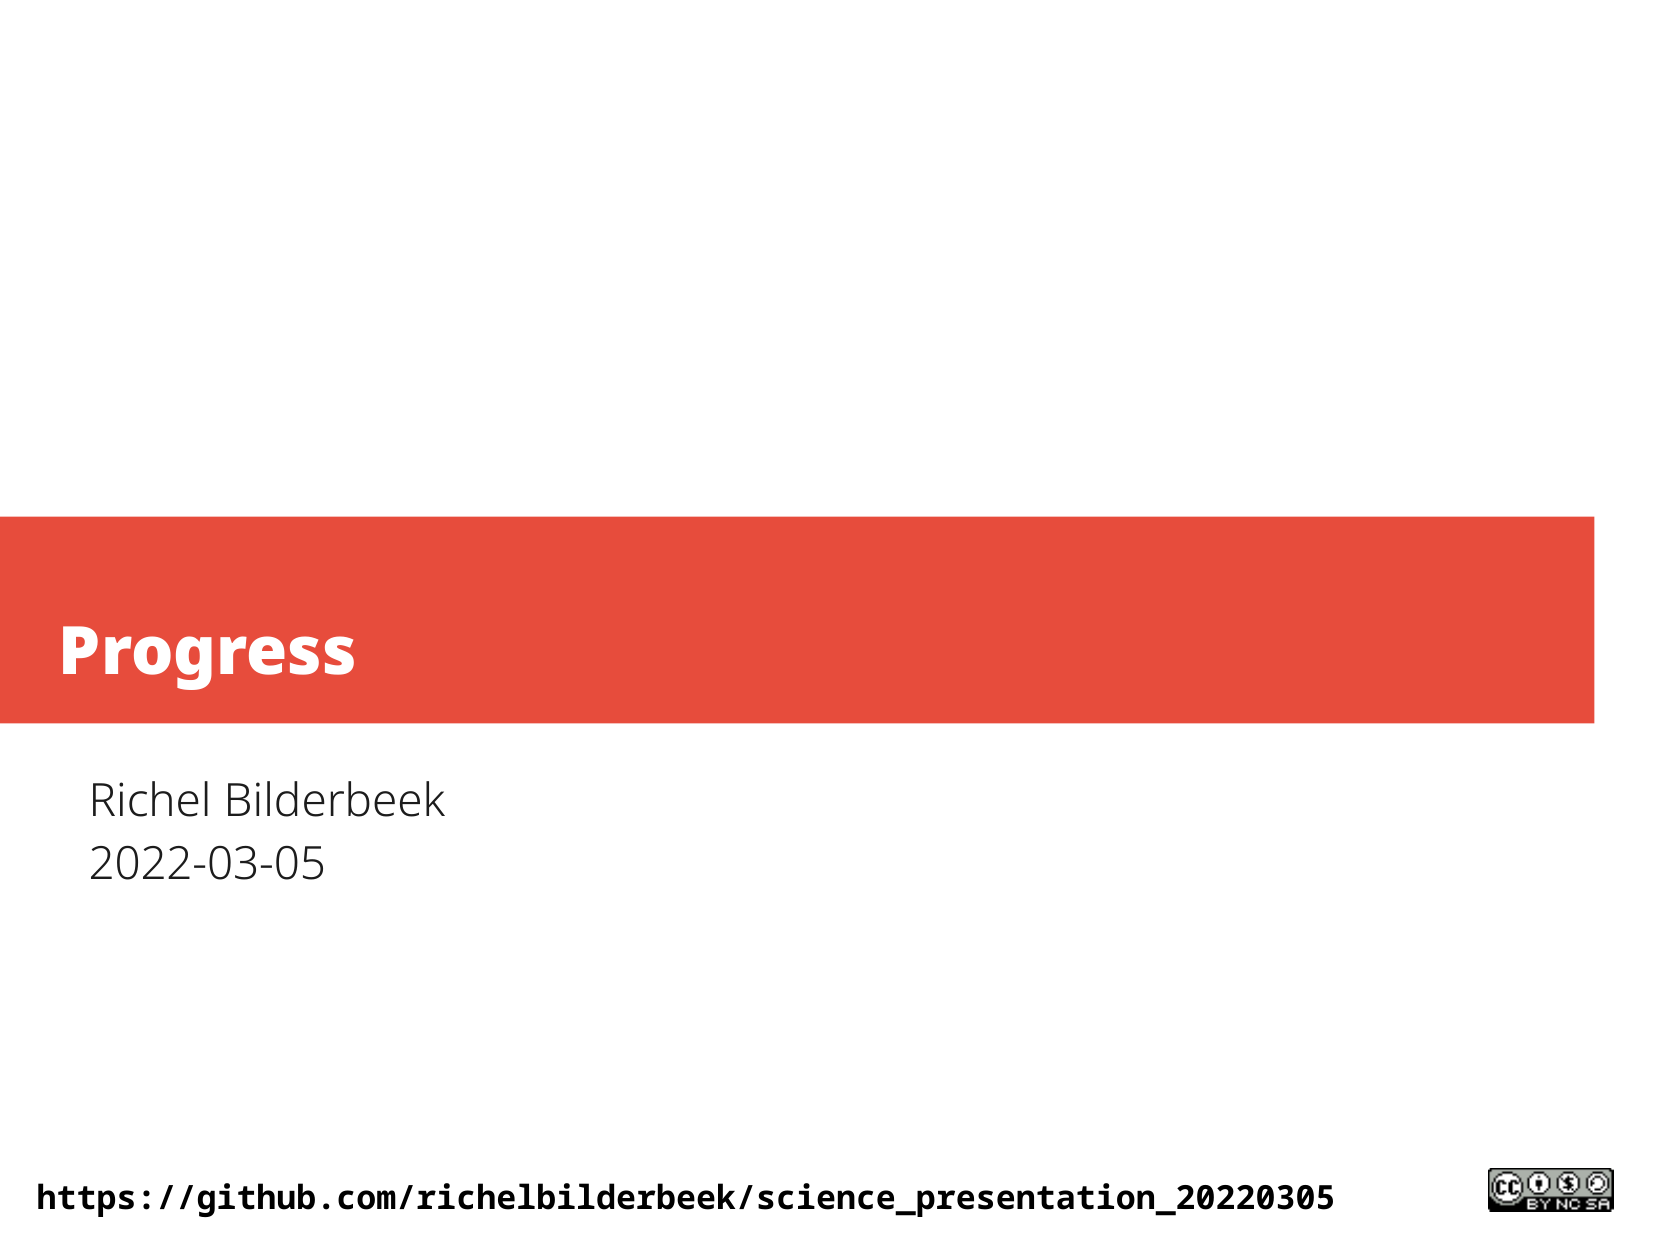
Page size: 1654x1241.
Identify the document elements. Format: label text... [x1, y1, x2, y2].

text_box https://github.com/richelbilderbeek/science_presentation_20220305 [21, 1166, 1426, 1216]
subtitle Richel Bilderbeek 2022-03-05 [88, 767, 1595, 886]
picture [1488, 1168, 1614, 1213]
title Progress [59, 546, 1595, 694]
